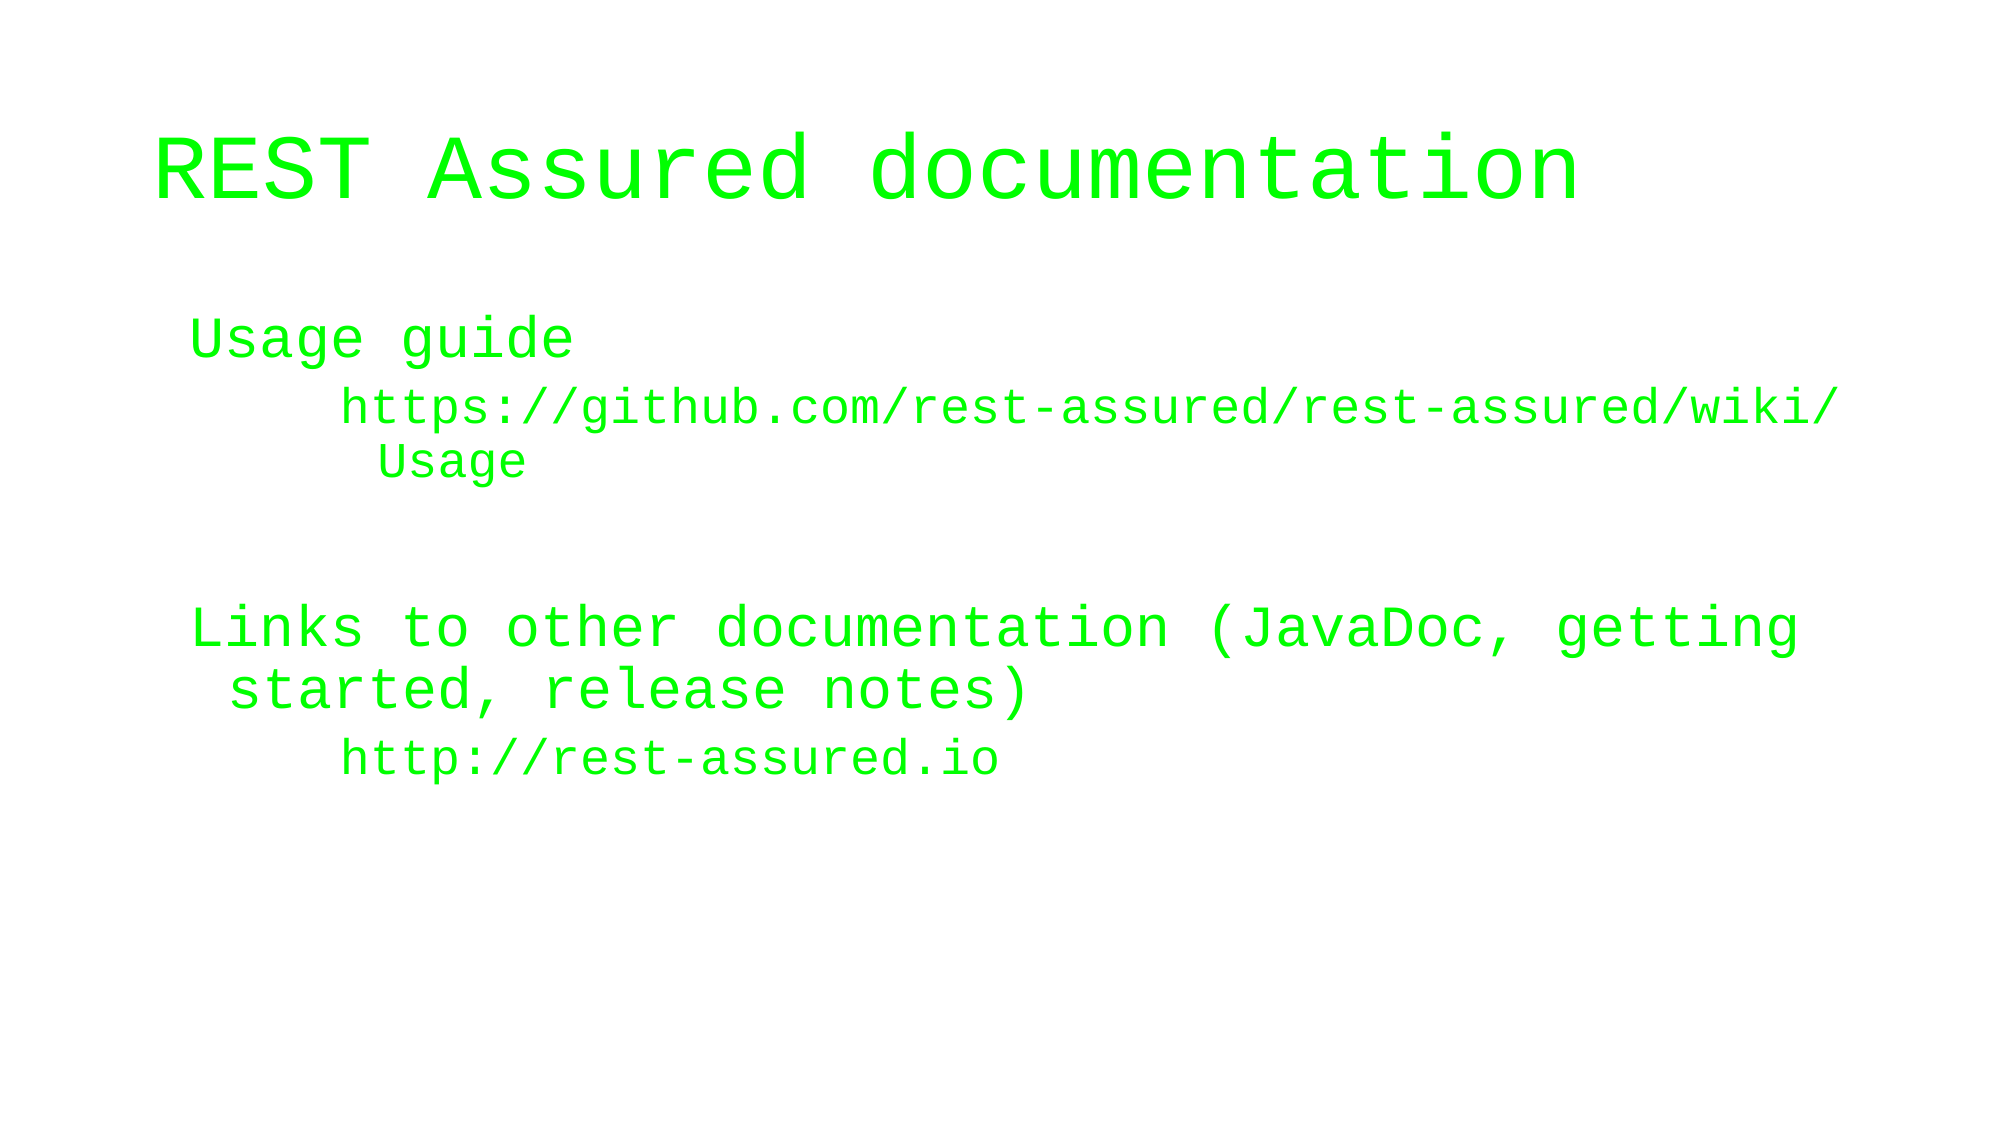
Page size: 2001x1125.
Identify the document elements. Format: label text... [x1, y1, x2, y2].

list Usage guide https://github.com/rest-assured/rest-assured/wiki/Usage Links to other documentation (JavaDoc, getting started, release notes) http://rest-assured.io [137, 299, 1952, 1014]
title REST Assured documentation [137, 59, 1863, 278]
